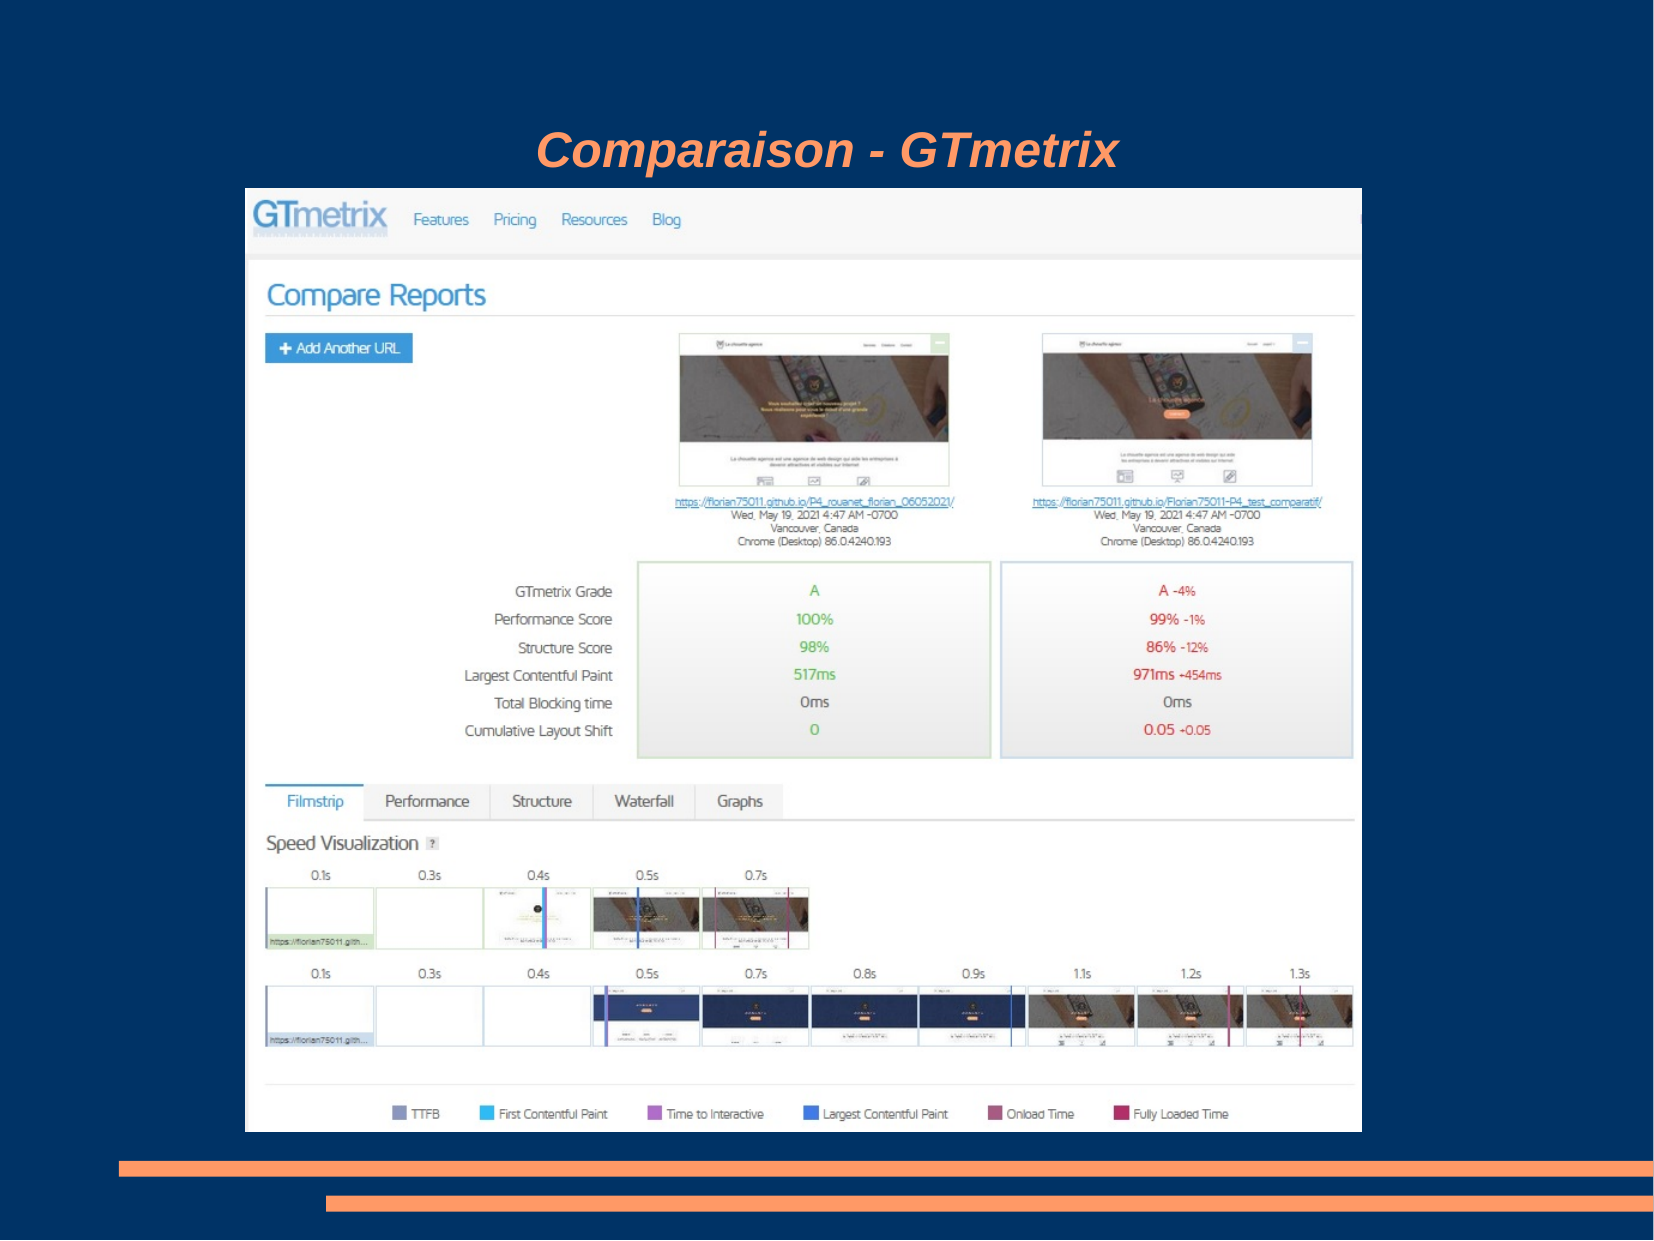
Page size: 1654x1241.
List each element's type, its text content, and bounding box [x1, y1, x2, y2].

title Comparaison - GTmetrix [121, 46, 1534, 254]
picture [245, 188, 1362, 1132]
